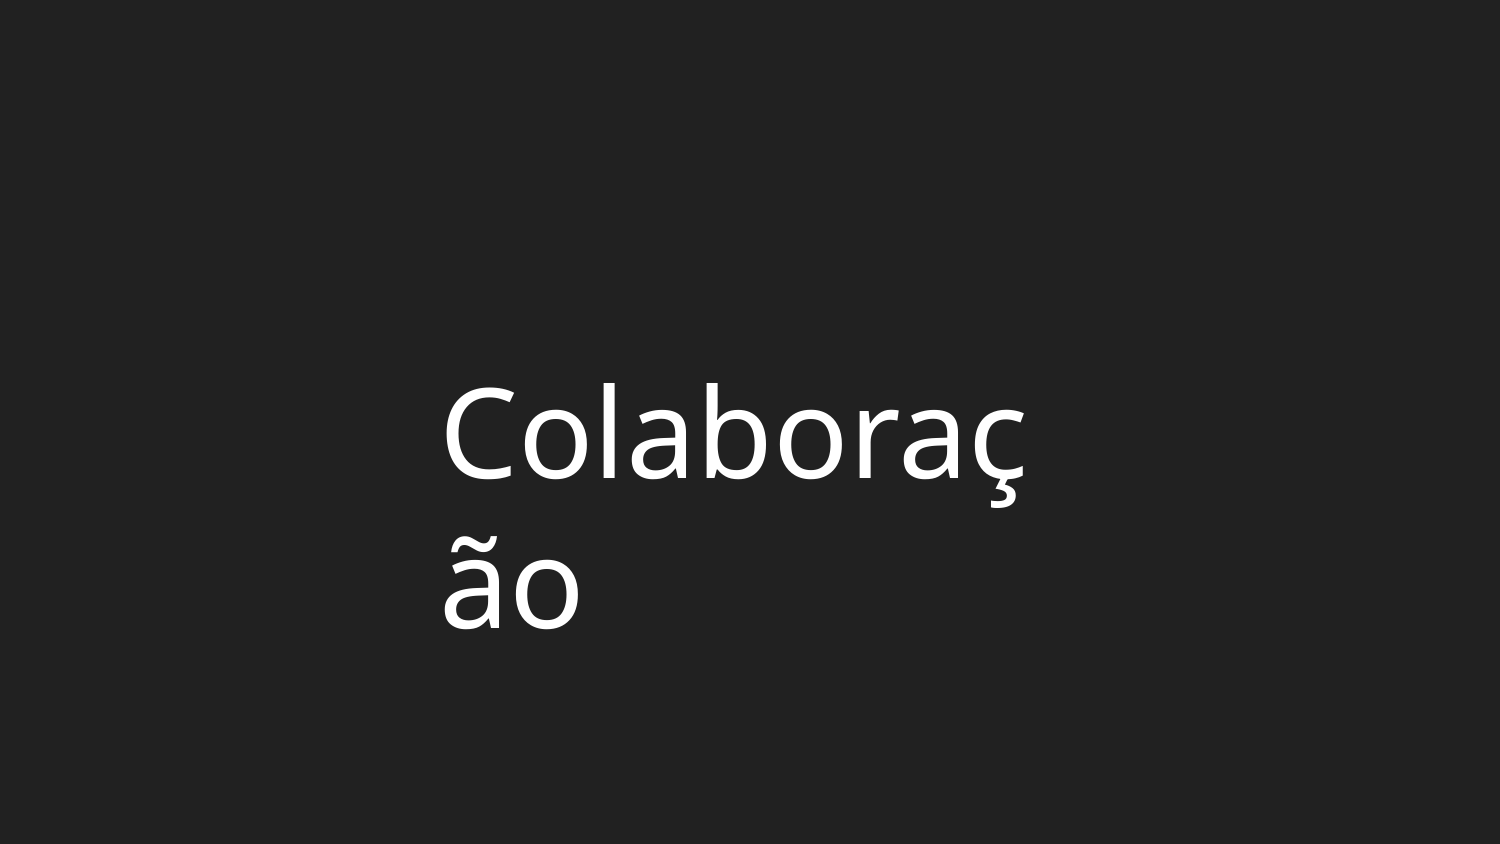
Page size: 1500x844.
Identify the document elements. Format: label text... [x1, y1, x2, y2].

text_box Colaboração [424, 338, 1076, 506]
